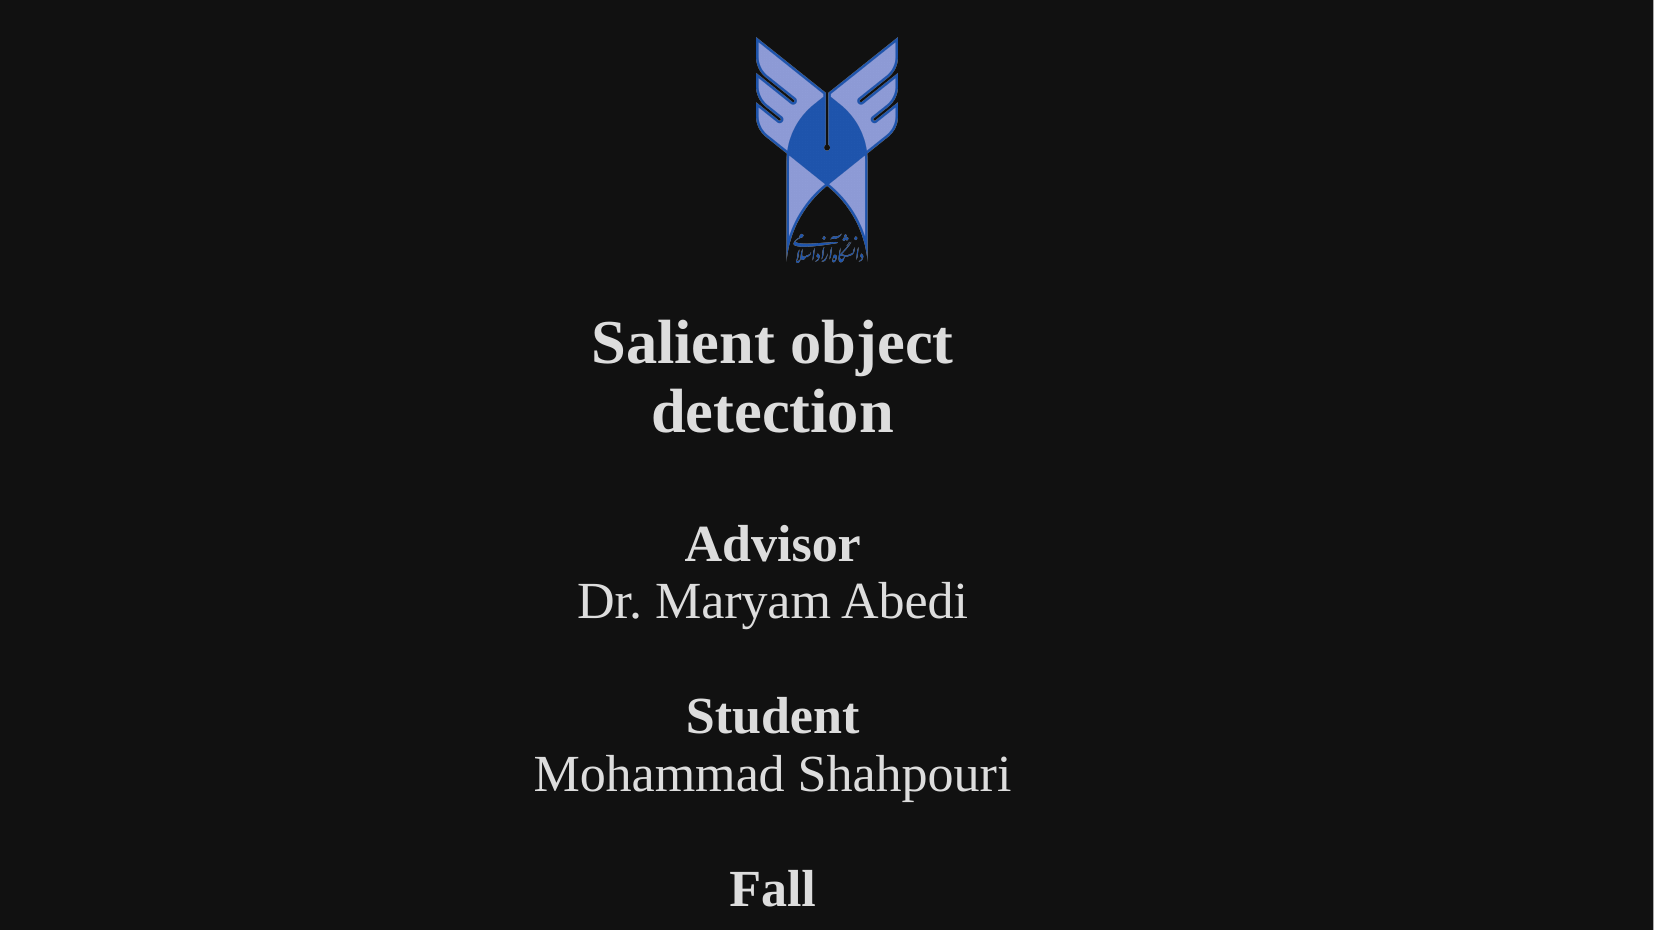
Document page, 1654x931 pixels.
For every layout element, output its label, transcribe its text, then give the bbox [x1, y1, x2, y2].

picture [756, 37, 898, 263]
text_box Salient object detection Advisor Dr. Maryam Abedi Student Mohammad Shahpouri Fall 2021 [518, 300, 1135, 926]
